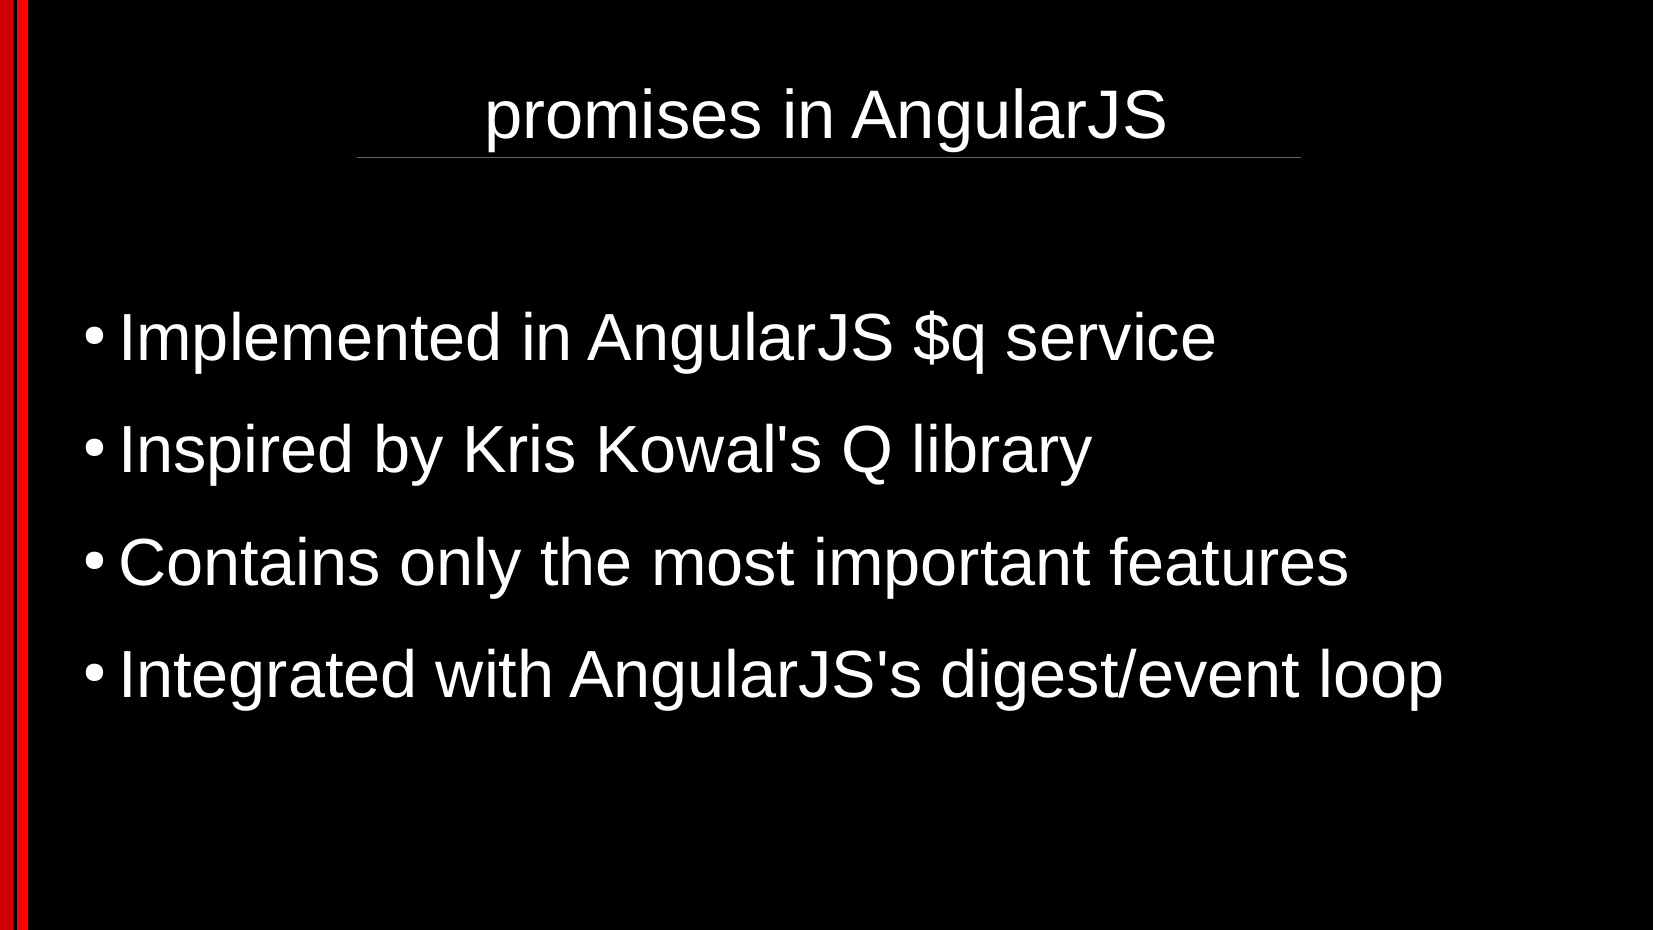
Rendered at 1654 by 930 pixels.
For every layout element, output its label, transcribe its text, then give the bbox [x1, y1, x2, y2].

subtitle Implemented in AngularJS $q service Inspired by Kris Kowal's Q library Contains only the most important features Integrated with AngularJS's digest/event loop [82, 217, 1571, 757]
title promises in AngularJS [82, 36, 1571, 193]
